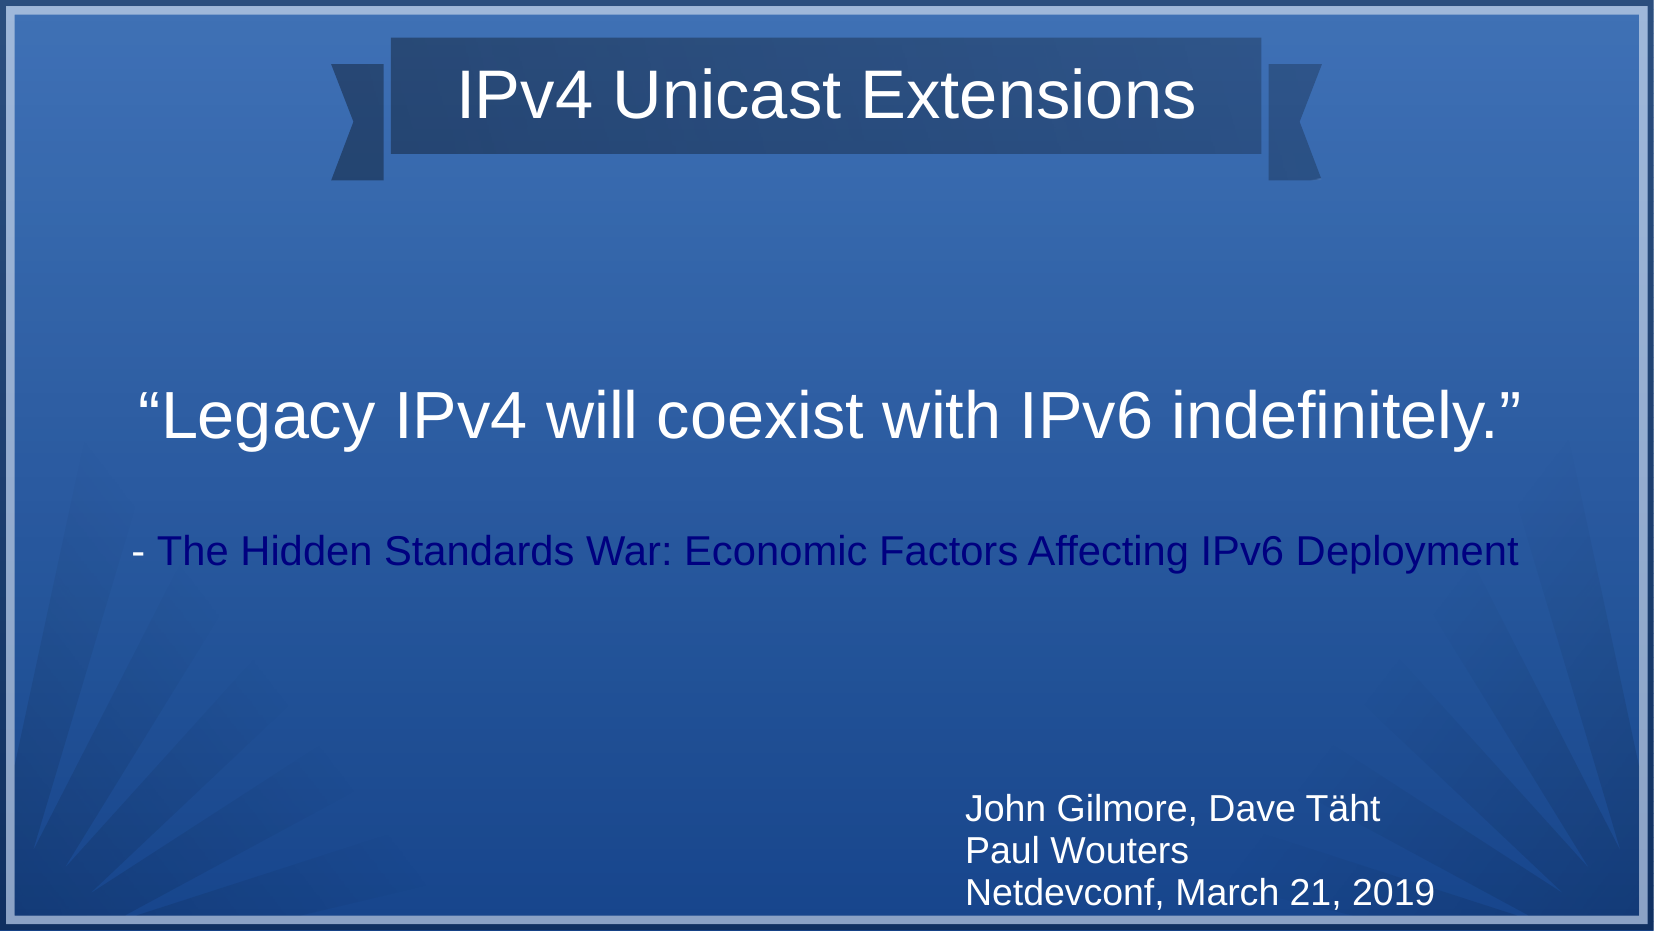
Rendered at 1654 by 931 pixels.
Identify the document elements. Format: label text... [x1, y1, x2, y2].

text_box John Gilmore, Dave Täht Paul Wouters Netdevconf, March 21, 2019 [915, 780, 1654, 921]
title IPv4 Unicast Extensions [389, 35, 1264, 154]
subtitle “Legacy IPv4 will coexist with IPv6 indefinitely.” - The Hidden Standards War: Economic Factors Affecting IPv6 Deployment [86, 165, 1576, 788]
